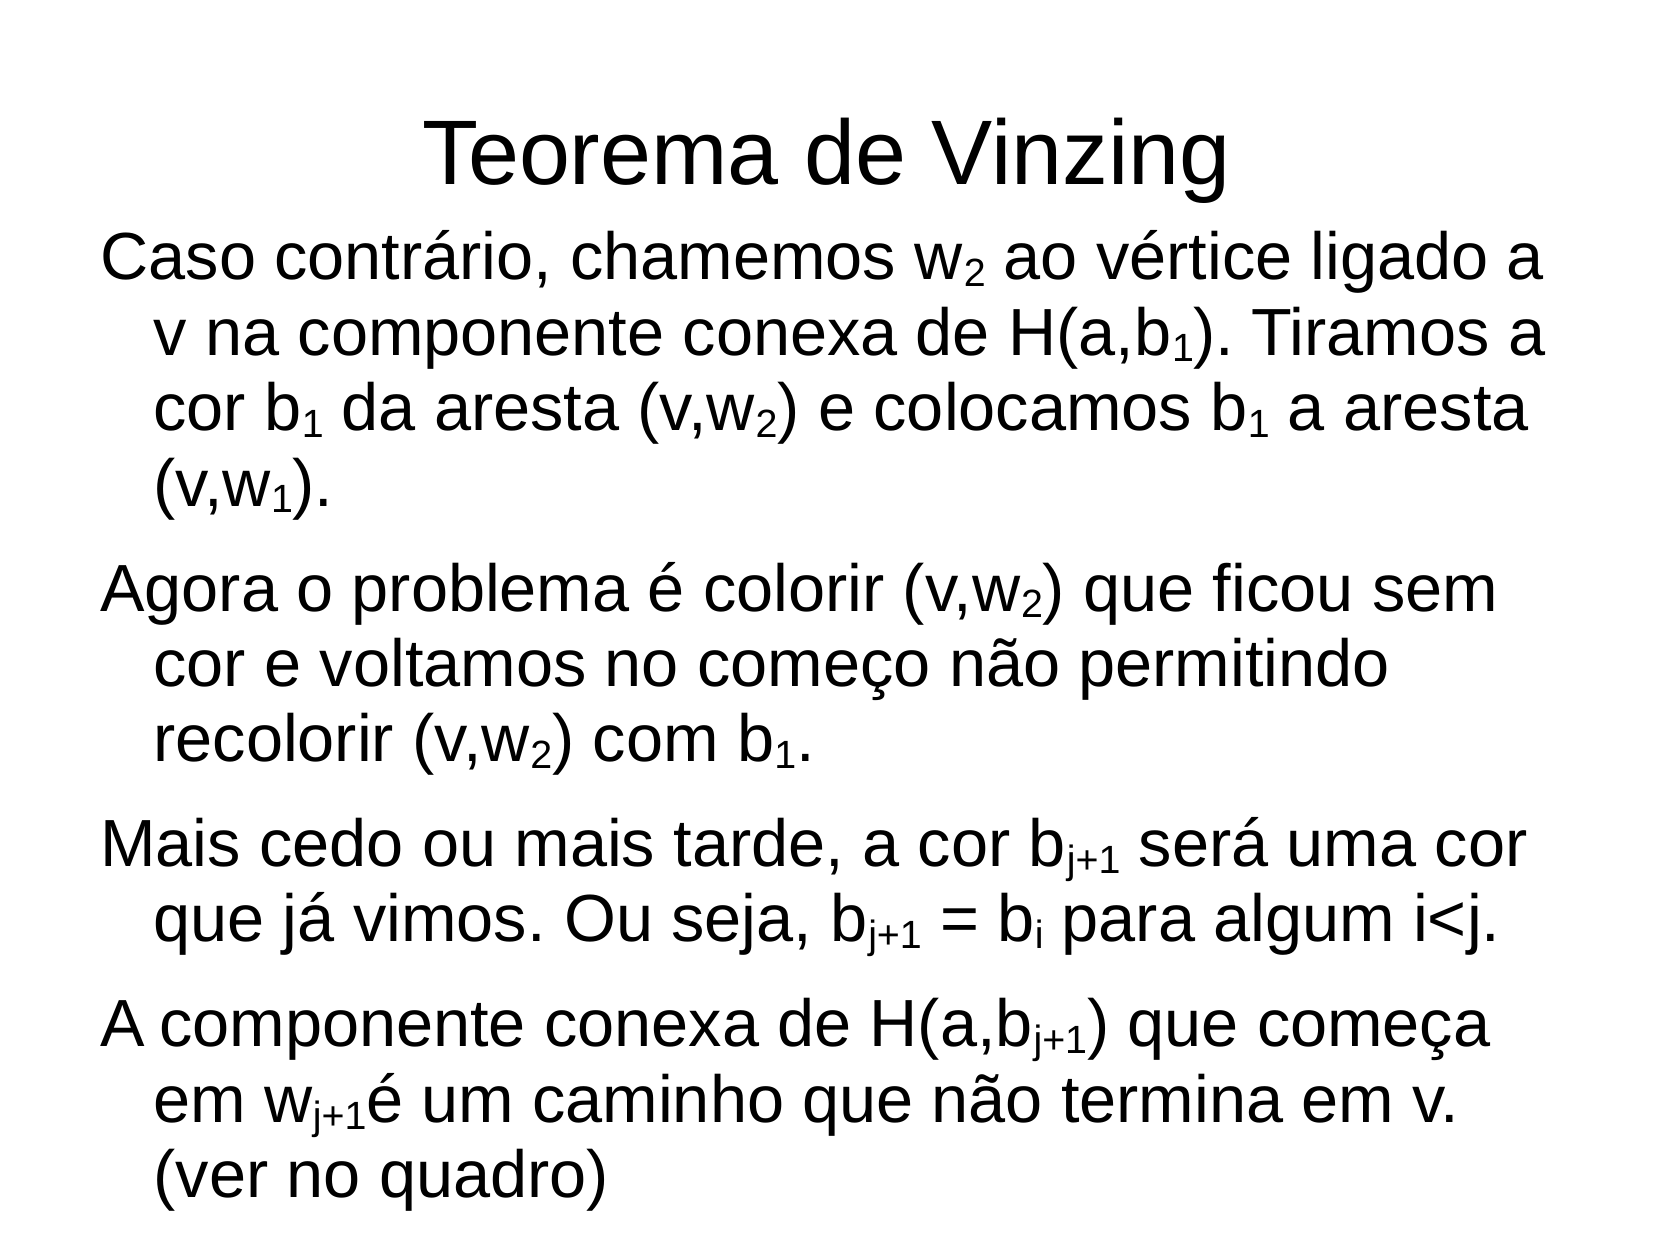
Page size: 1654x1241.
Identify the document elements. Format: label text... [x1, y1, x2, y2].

title Teorema de Vinzing [82, 56, 1571, 219]
list Caso contrário, chamemos w2 ao vértice ligado a v na componente conexa de H(a,b1). Tiramos a cor b1 da aresta (v,w2) e colocamos b1 a aresta (v,w1). Agora o problema é colorir (v,w2) que ficou sem cor e voltamos no começo não permitindo recolorir (v,w2) com b1. Mais cedo ou mais tarde, a cor bj+1 será uma cor que já vimos. Ou seja, bj+1 = bi para algum i<j. A componente conexa de H(a,bj+1) que começa em wj+1é um caminho que não termina em v. (ver no quadro) [82, 219, 1571, 1241]
